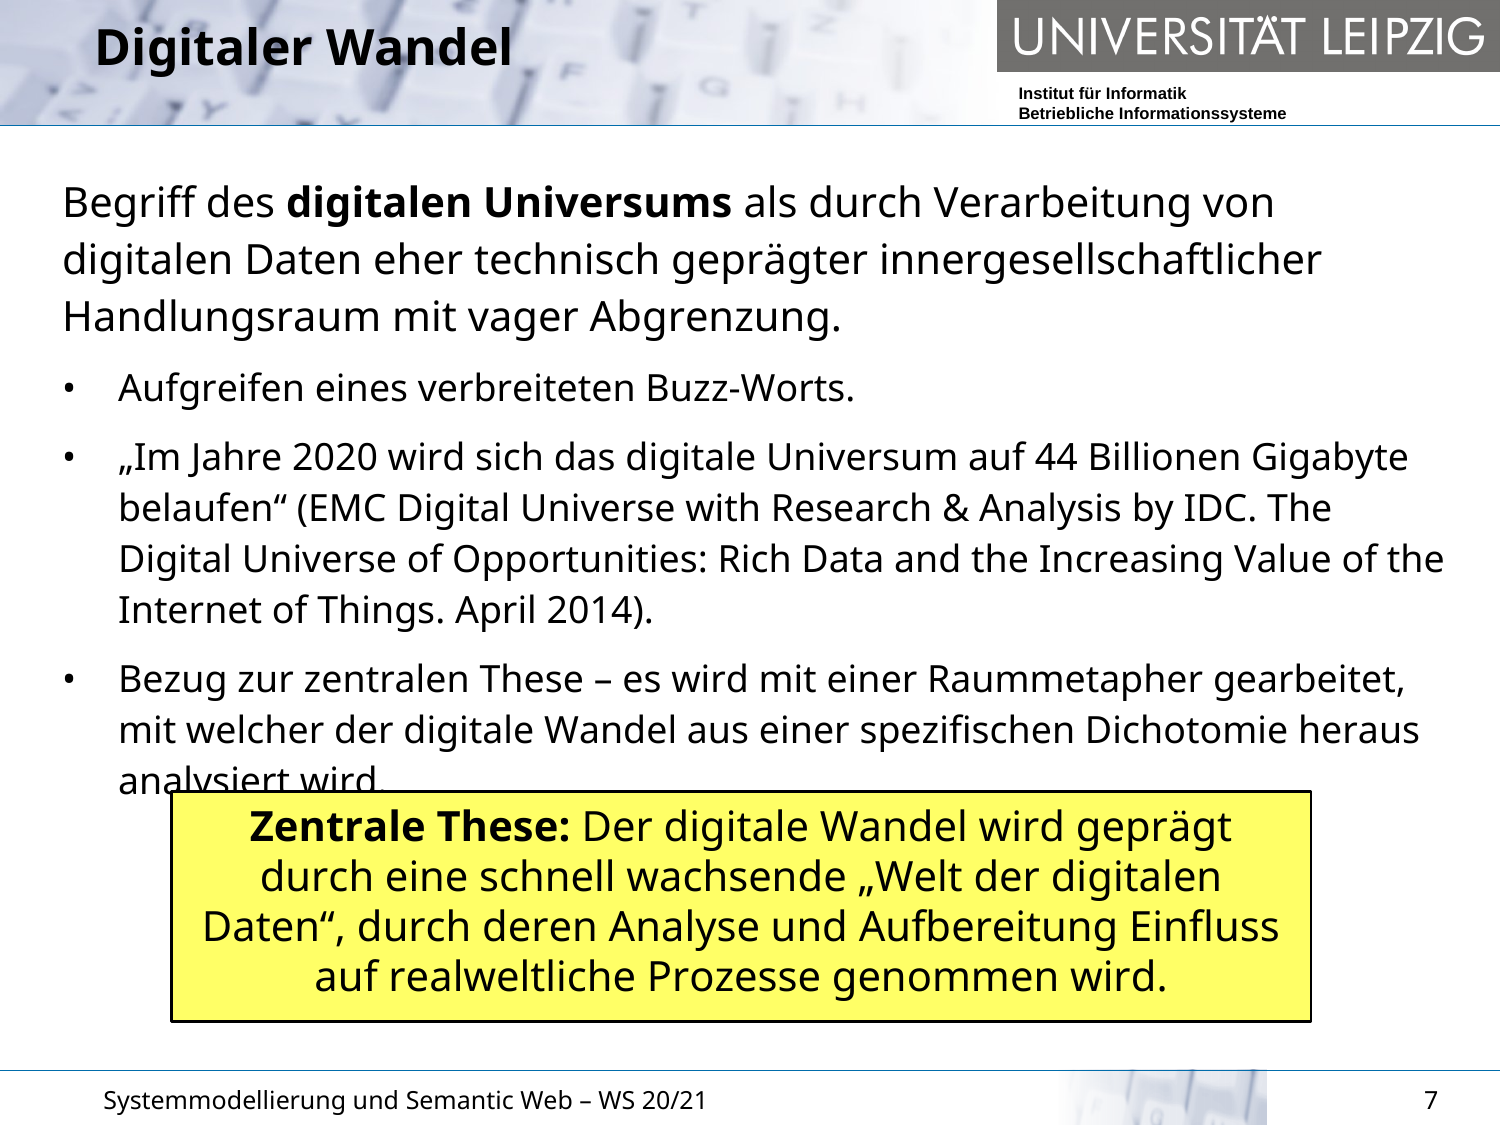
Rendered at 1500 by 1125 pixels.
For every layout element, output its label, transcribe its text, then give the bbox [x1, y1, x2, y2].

picture [0, 0, 1500, 125]
text_box Digitaler Wandel [79, 7, 530, 84]
picture [1057, 1071, 1267, 1125]
list Begriff des digitalen Universums als durch Verarbeitung von digitalen Daten eher technisch geprägter innergesellschaftlicher Handlungsraum mit vager Abgrenzung. Aufgreifen eines verbreiteten Buzz-Worts. „Im Jahre 2020 wird sich das digitale Universum auf 44 Billionen Gigabyte belaufen“ (EMC Digital Universe with Research & Analysis by IDC. The Digital Universe of Opportunities: Rich Data and the Increasing Value of the Internet of Things. April 2014). Bezug zur zentralen These – es wird mit einer Raummetapher gearbeitet, mit welcher der digitale Wandel aus einer spezifischen Dichotomie heraus analysiert wird. [47, 165, 1465, 750]
text_box Zentrale These: Der digitale Wandel wird geprägt durch eine schnell wachsende „Welt der digitalen Daten“, durch deren Analyse und Aufbereitung Einfluss auf realweltliche Prozesse genommen wird. [171, 791, 1312, 1022]
